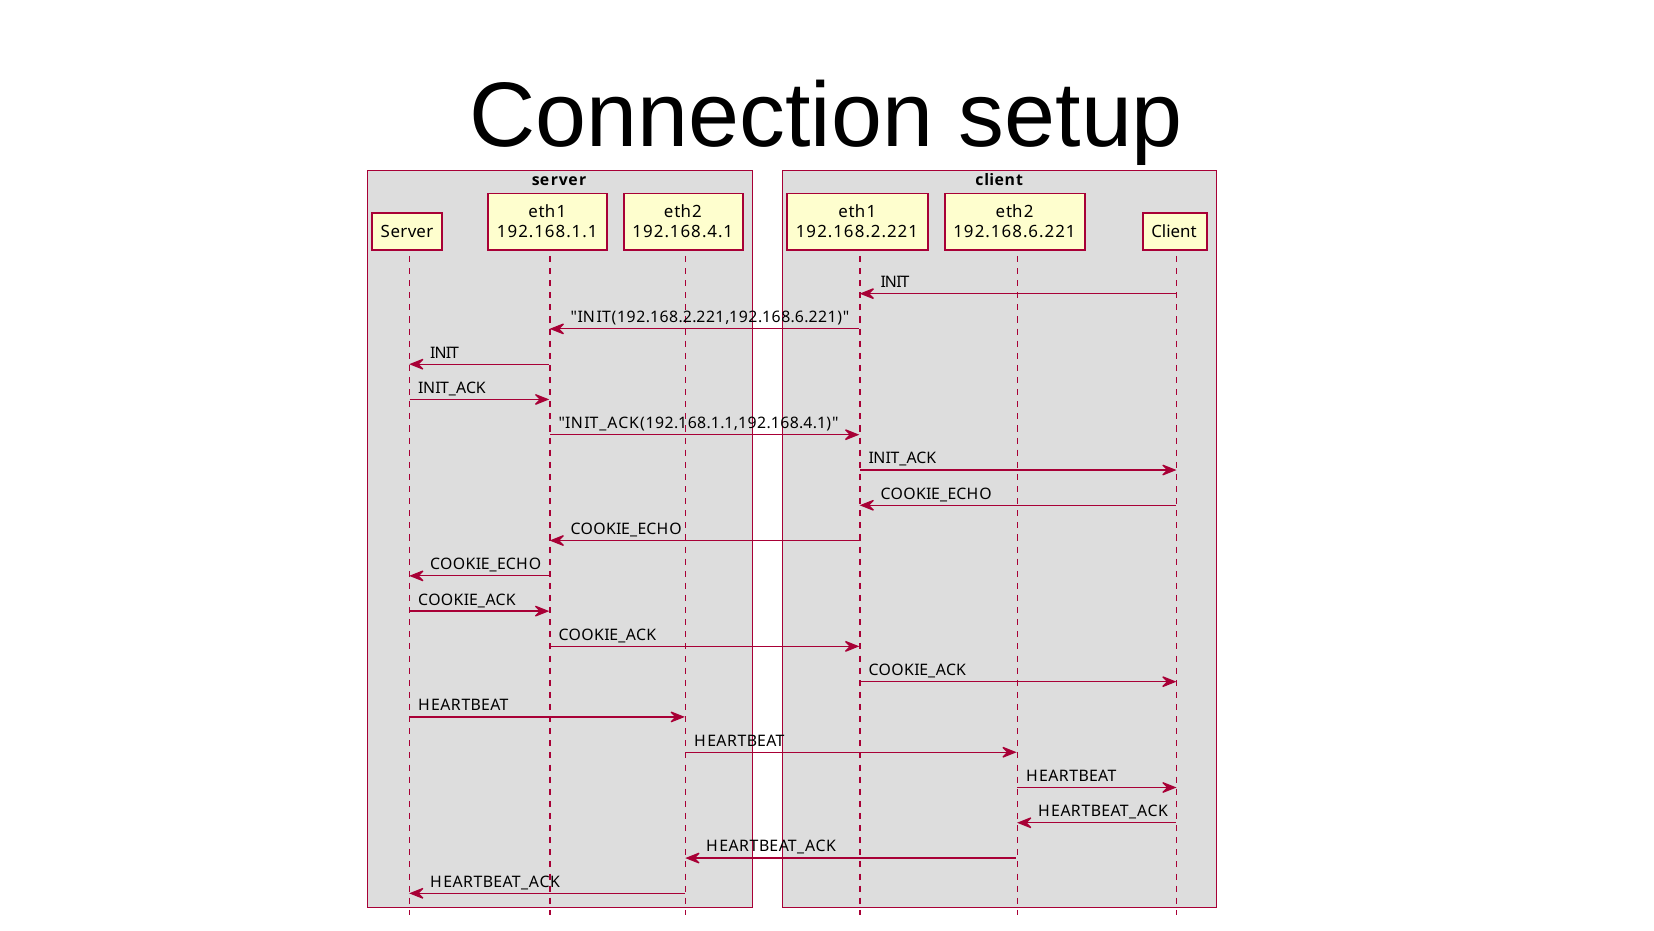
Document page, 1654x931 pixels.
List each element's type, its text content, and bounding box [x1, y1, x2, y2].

title Connection setup [82, 37, 1571, 193]
picture [361, 164, 1231, 931]
